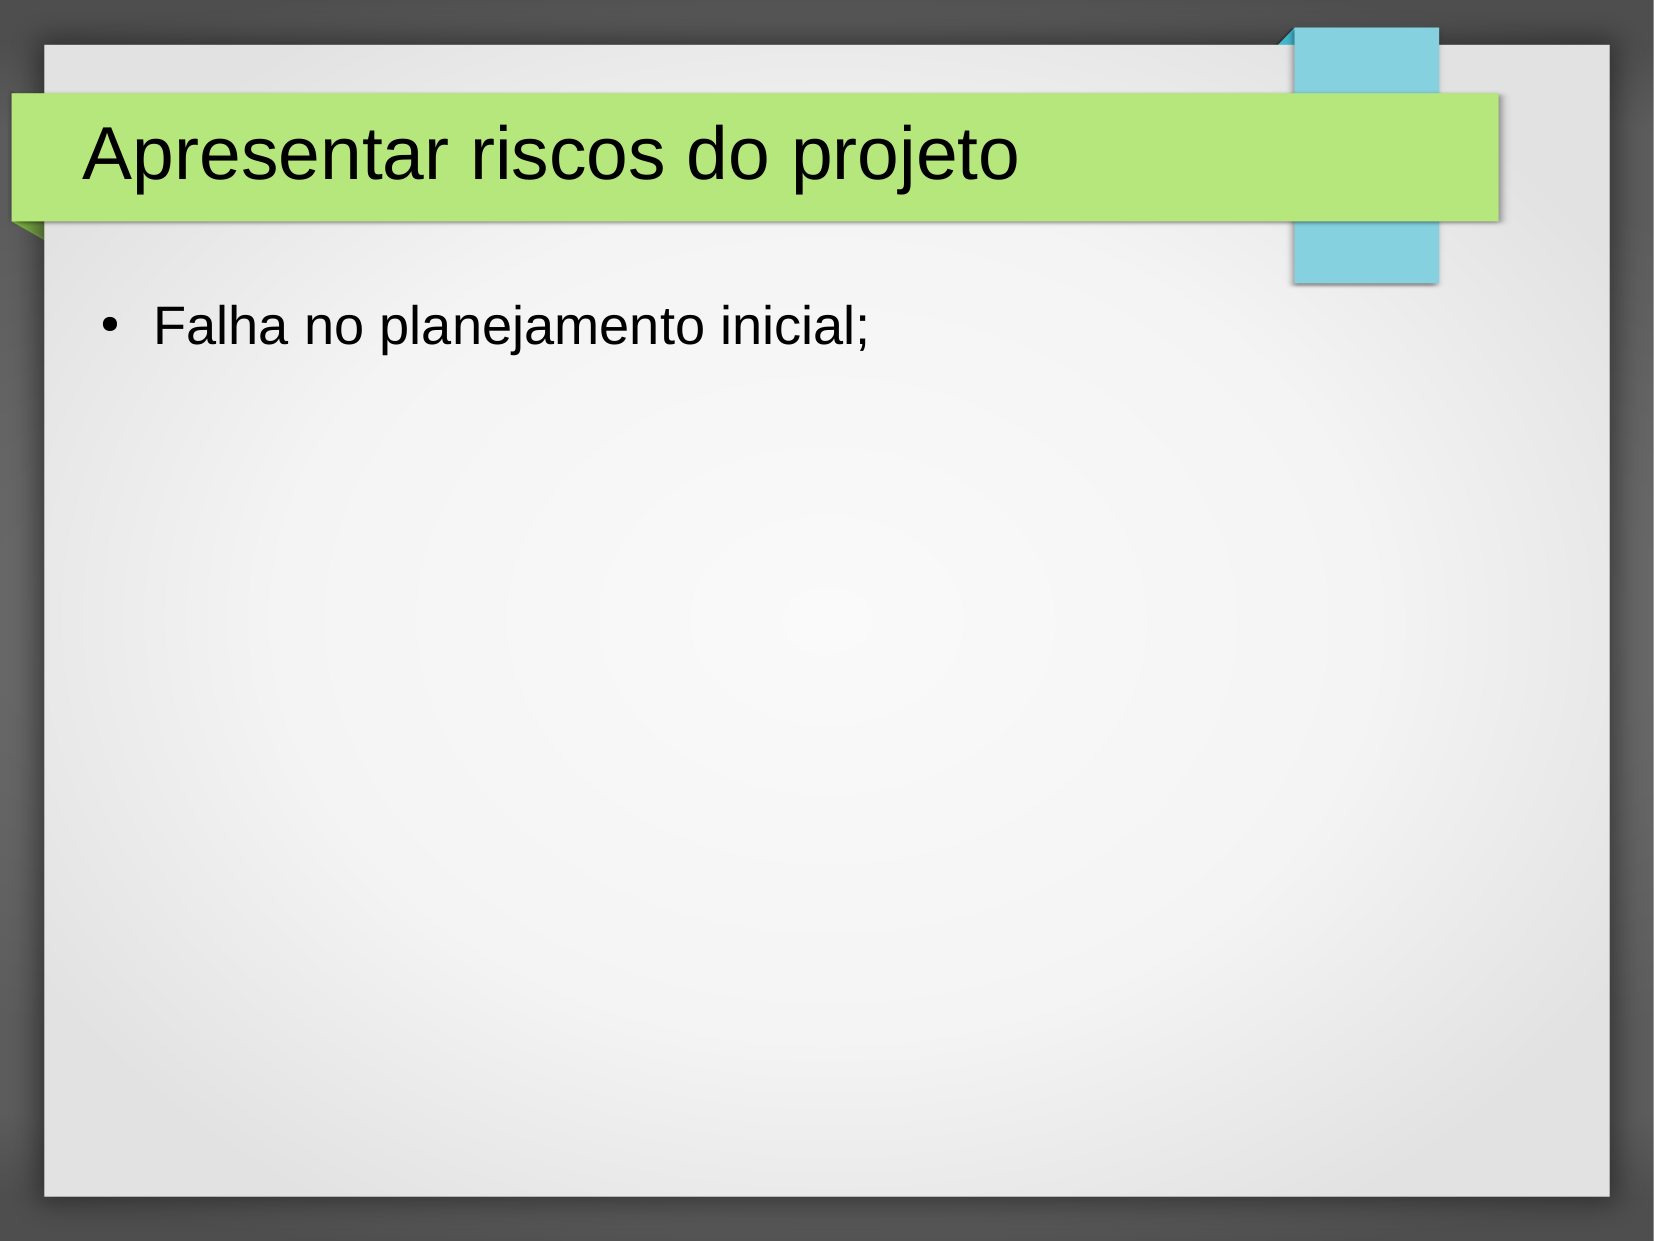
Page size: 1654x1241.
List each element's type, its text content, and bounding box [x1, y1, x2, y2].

title Apresentar riscos do projeto [82, 94, 1264, 213]
picture [0, 0, 1654, 1241]
list Falha no planejamento inicial; [82, 295, 1571, 1015]
